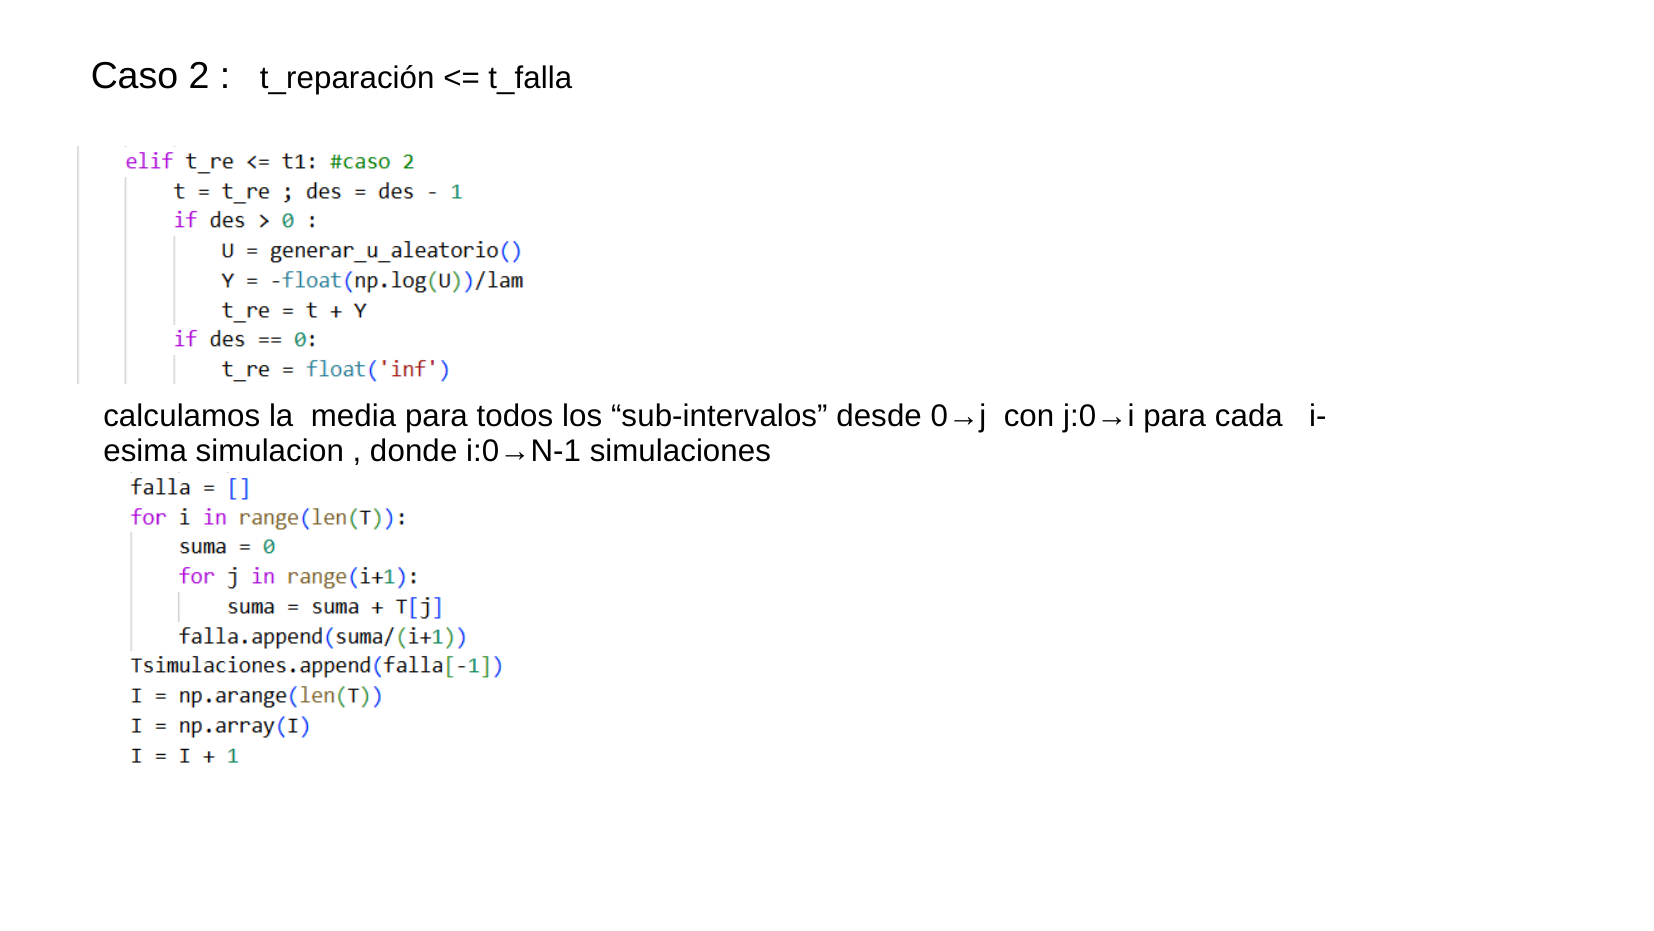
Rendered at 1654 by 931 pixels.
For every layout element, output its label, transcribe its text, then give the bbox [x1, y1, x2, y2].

picture [76, 189, 798, 384]
text_box Caso 2 : t_reparación <= t_falla [76, 47, 798, 189]
picture [118, 502, 616, 769]
text_box calculamos la media para todos los “sub-intervalos” desde 0→j con j:0→i para cada i-esima simulacion , donde i:0→N-1 simulaciones [88, 390, 1418, 502]
